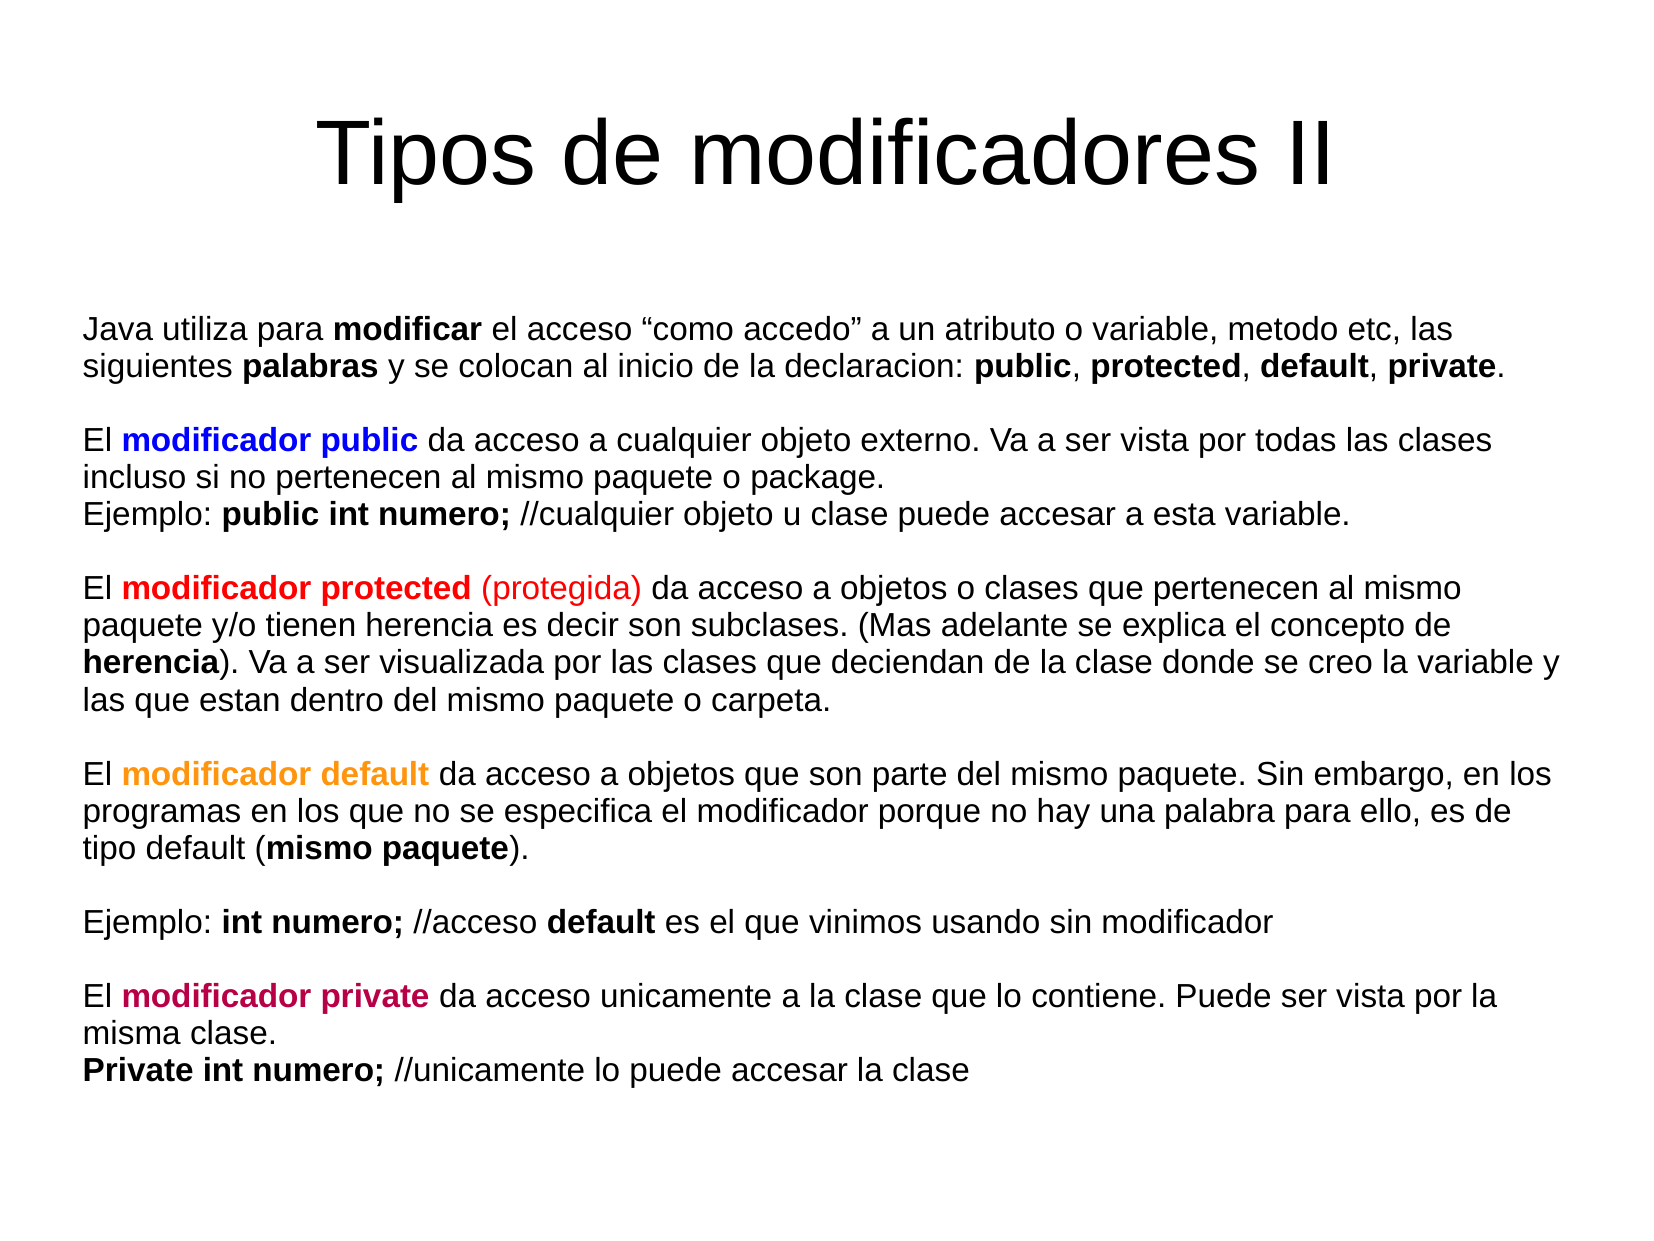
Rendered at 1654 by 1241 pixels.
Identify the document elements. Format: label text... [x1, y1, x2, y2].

title Tipos de modificadores II [82, 49, 1571, 257]
subtitle Java utiliza para modificar el acceso “como accedo” a un atributo o variable, metodo etc, las siguientes palabras y se colocan al inicio de la declaracion: public, protected, default, private. El modificador public da acceso a cualquier objeto externo. Va a ser vista por todas las clases incluso si no pertenecen al mismo paquete o package. Ejemplo: public int numero; //cualquier objeto u clase puede accesar a esta variable. El modificador protected (protegida) da acceso a objetos o clases que pertenecen al mismo paquete y/o tienen herencia es decir son subclases. (Mas adelante se explica el concepto de herencia). Va a ser visualizada por las clases que deciendan de la clase donde se creo la variable y las que estan dentro del mismo paquete o carpeta. El modificador default da acceso a objetos que son parte del mismo paquete. Sin embargo, en los programas en los que no se especifica el modificador porque no hay una palabra para ello, es de tipo default (mismo paquete). Ejemplo: int numero; //acceso default es el que vinimos usando sin modificador El modificador private da acceso unicamente a la clase que lo contiene. Puede ser vista por la misma clase. Private int numero; //unicamente lo puede accesar la clase [82, 290, 1571, 1109]
